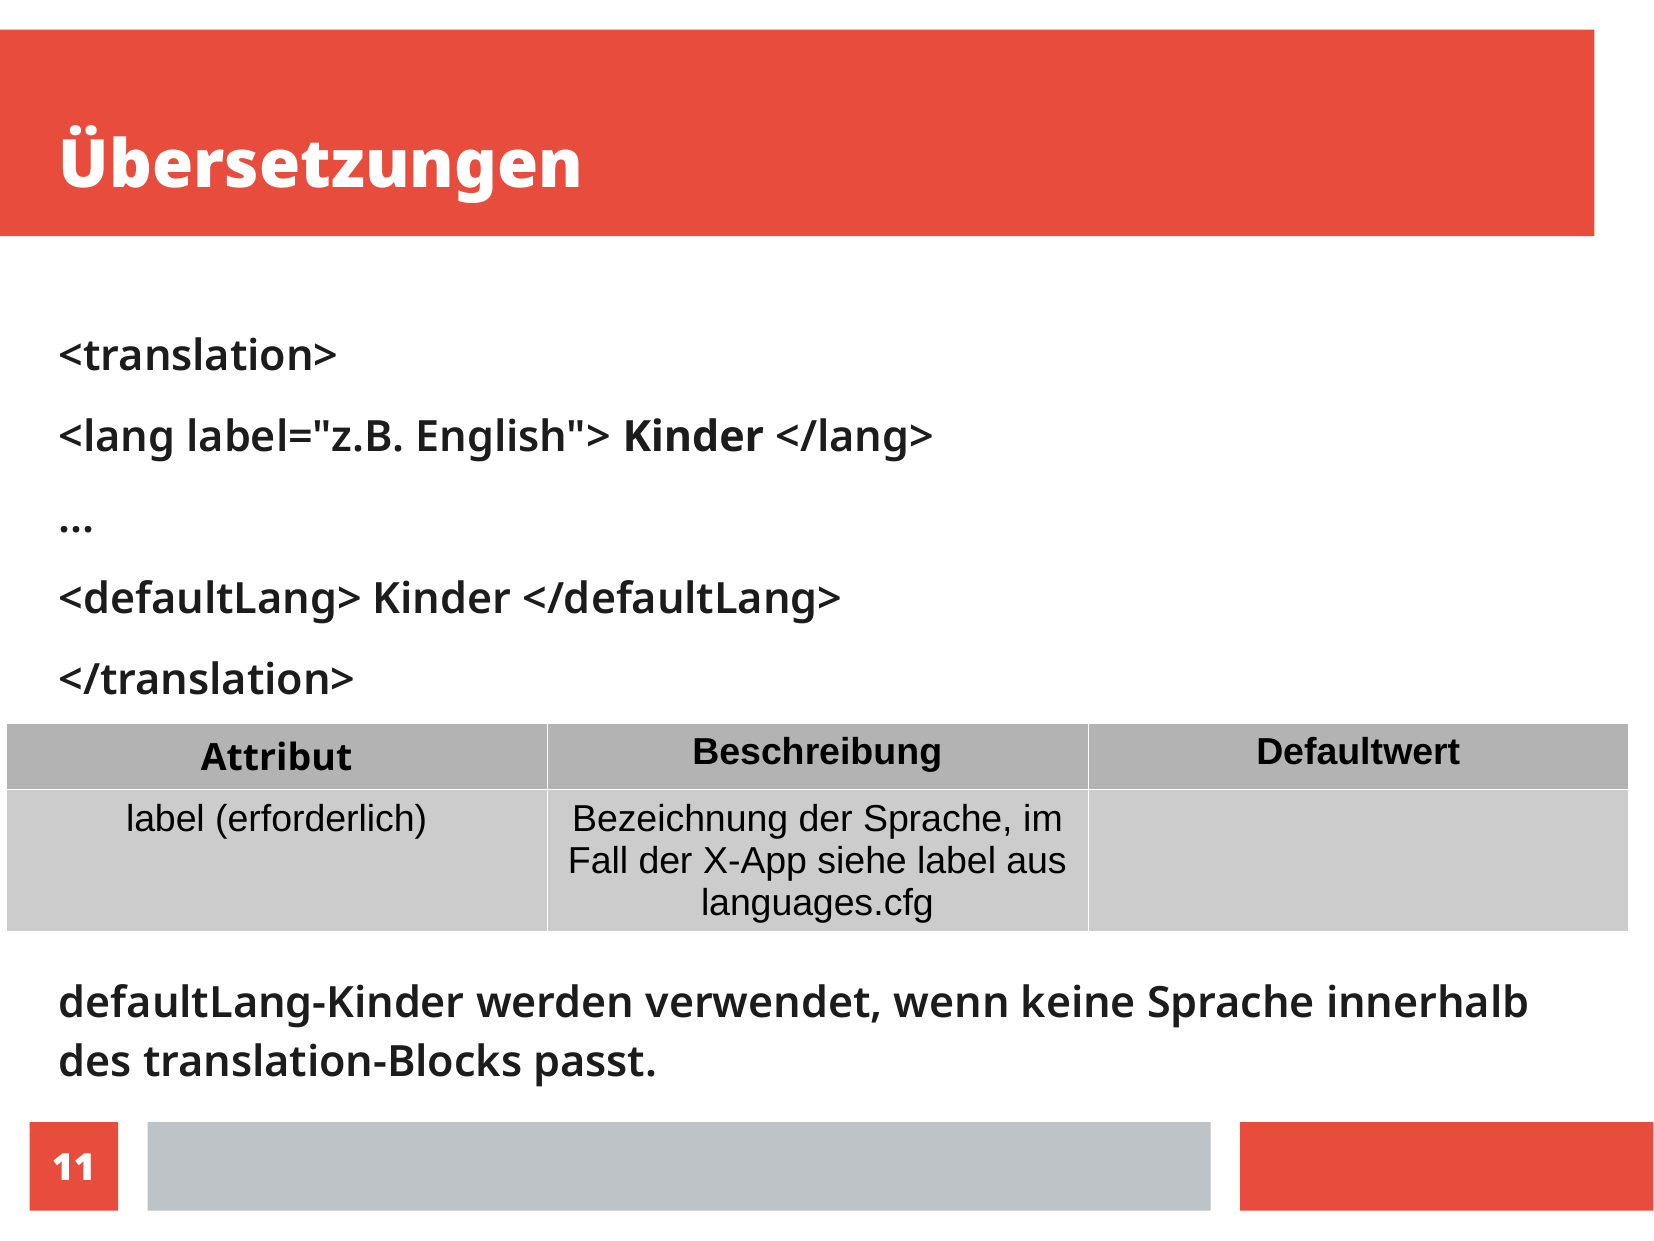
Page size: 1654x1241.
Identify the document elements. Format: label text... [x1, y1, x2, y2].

table_header Beschreibung [548, 724, 1088, 789]
table_cell Bezeichnung der Sprache, im Fall der X-App siehe label aus languages.cfg [548, 790, 1088, 931]
table_header Attribut [7, 724, 547, 789]
table_cell [1089, 790, 1628, 931]
list <translation> <lang label="z.B. English"> Kinder </lang> ... <defaultLang> Kinder </defaultLang> </translation> defaultLang-Kinder werden verwendet, wenn keine Sprache innerhalb des translation-Blocks passt. [59, 932, 1565, 1093]
title Übersetzungen [59, 59, 1595, 207]
list <translation> <lang label="z.B. English"> Kinder </lang> ... <defaultLang> Kinder </defaultLang> </translation> defaultLang-Kinder werden verwendet, wenn keine Sprache innerhalb des translation-Blocks passt. [59, 324, 1565, 723]
table_cell label (erforderlich) [7, 790, 547, 931]
table_header Defaultwert [1089, 724, 1628, 789]
